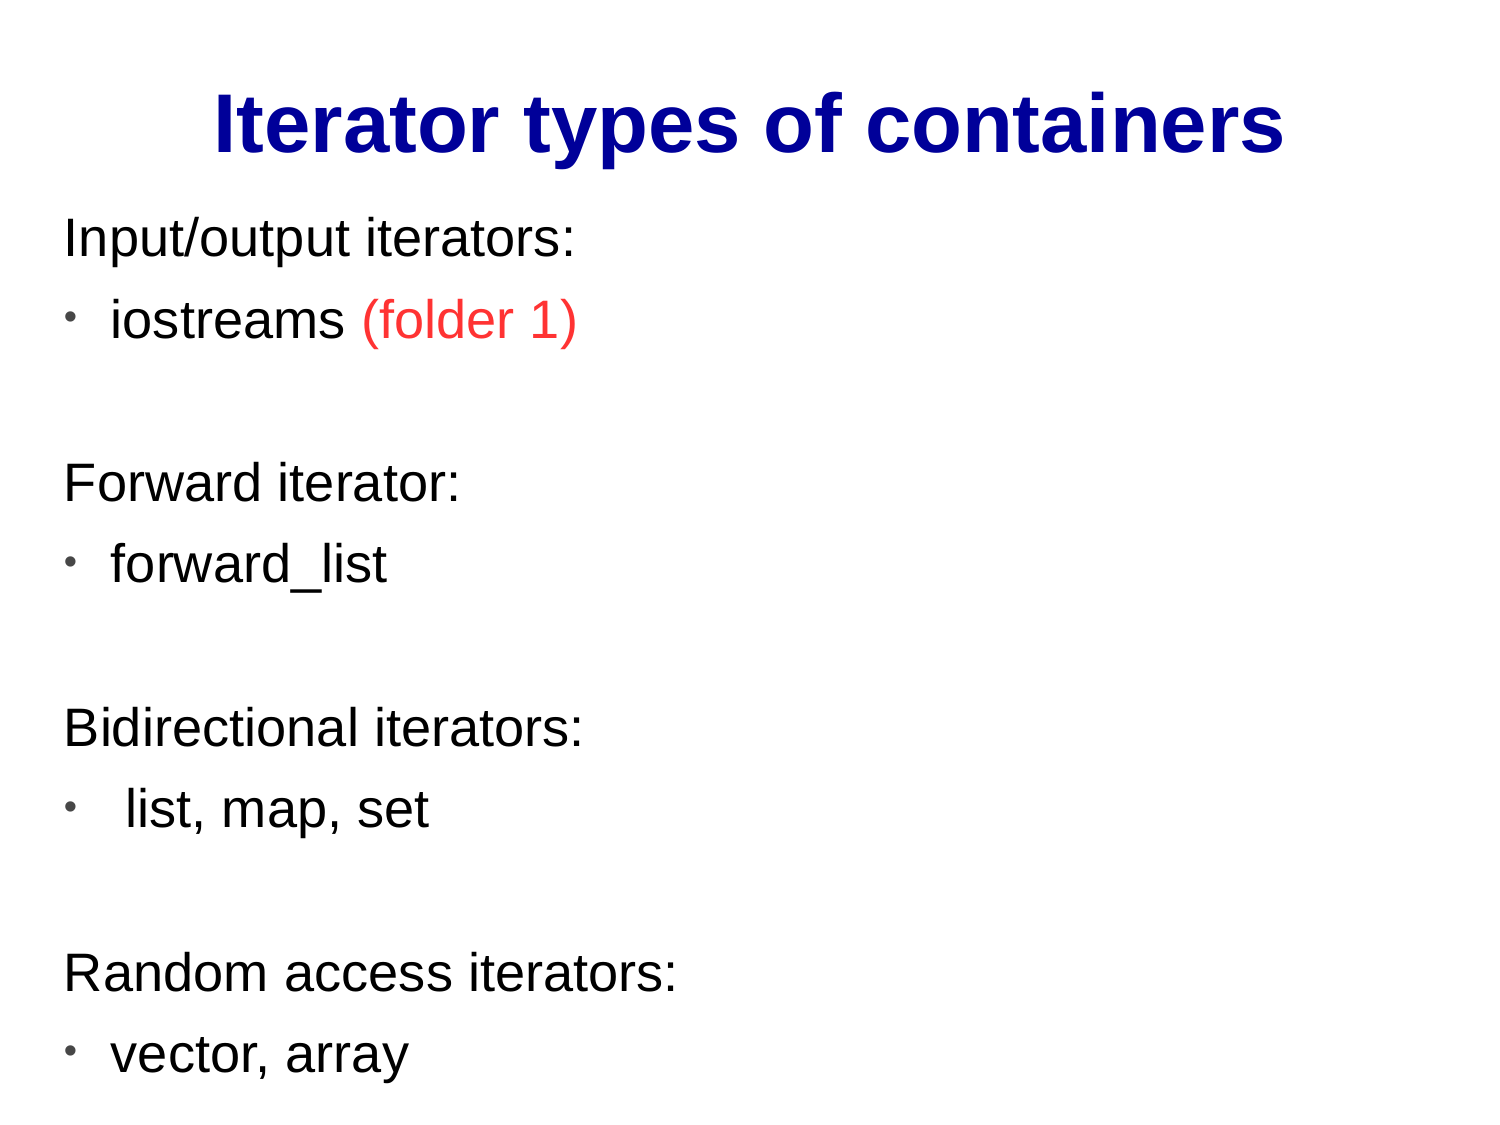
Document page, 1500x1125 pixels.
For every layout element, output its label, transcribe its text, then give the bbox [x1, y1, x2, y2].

list Input/output iterators: iostreams (folder 1) Forward iterator: forward_list Bidirectional iterators: list, map, set Random access iterators: vector, array [49, 195, 1411, 1125]
title Iterator types of containers [198, 17, 1468, 220]
